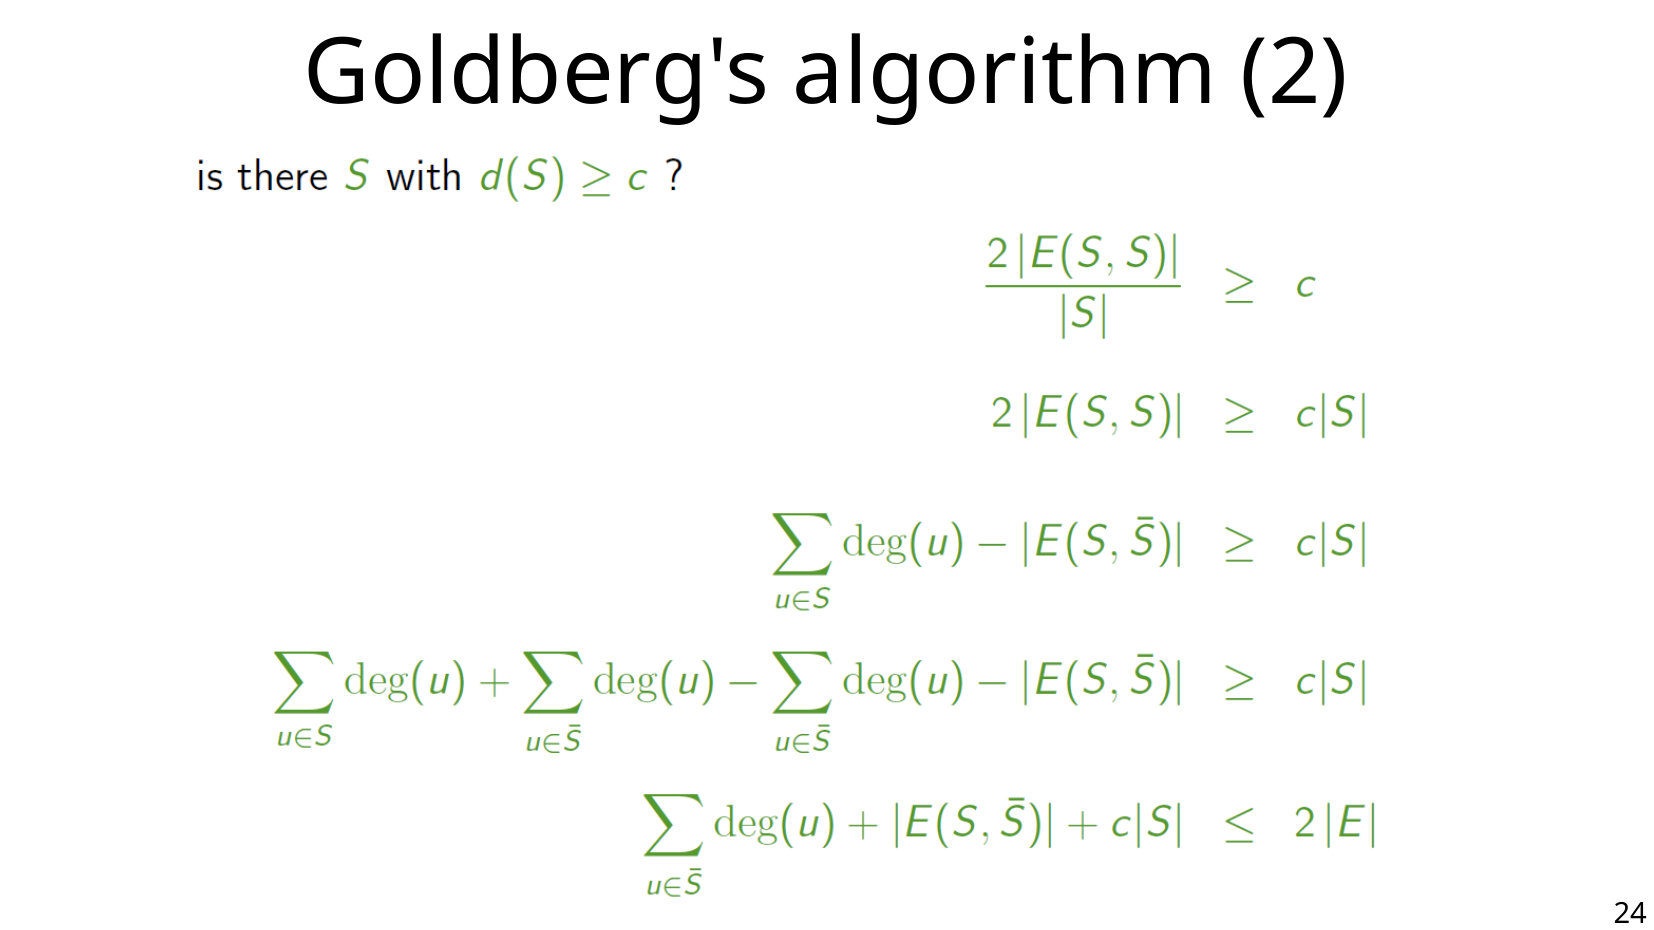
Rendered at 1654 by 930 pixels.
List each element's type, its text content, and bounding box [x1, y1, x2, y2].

picture [180, 132, 1410, 922]
title Goldberg's algorithm (2) [82, 1, 1571, 135]
